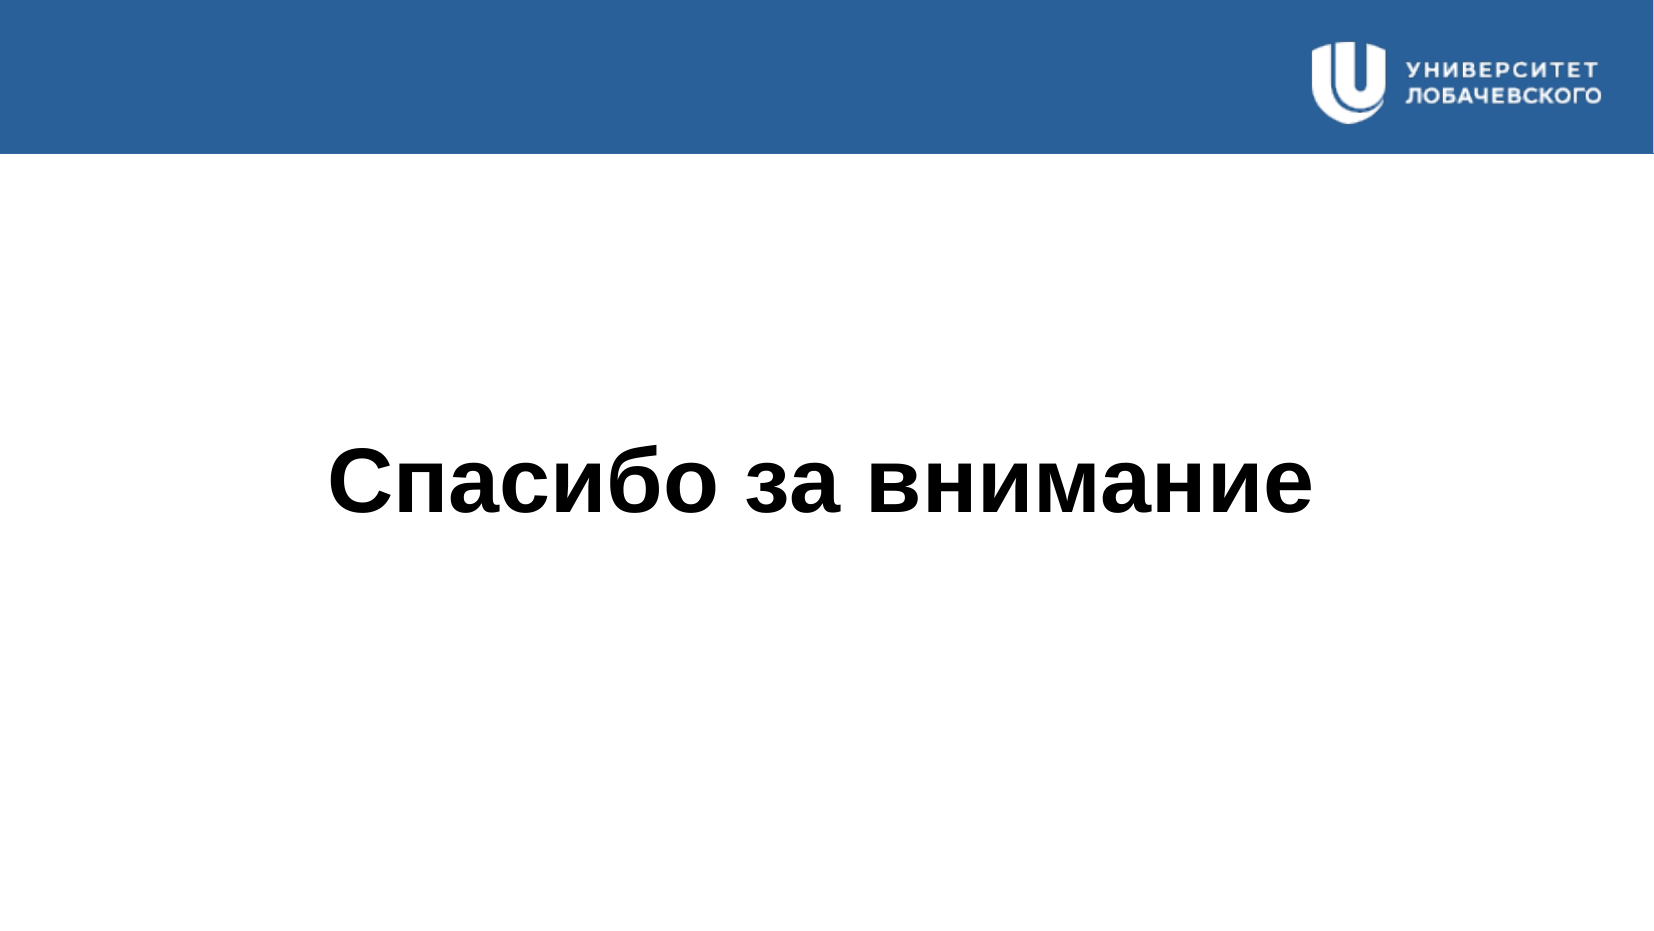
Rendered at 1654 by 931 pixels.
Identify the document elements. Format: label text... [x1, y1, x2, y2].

title Спасибо за внимание [77, 296, 1566, 665]
picture [1300, 34, 1620, 135]
text_box [0, 0, 1654, 154]
